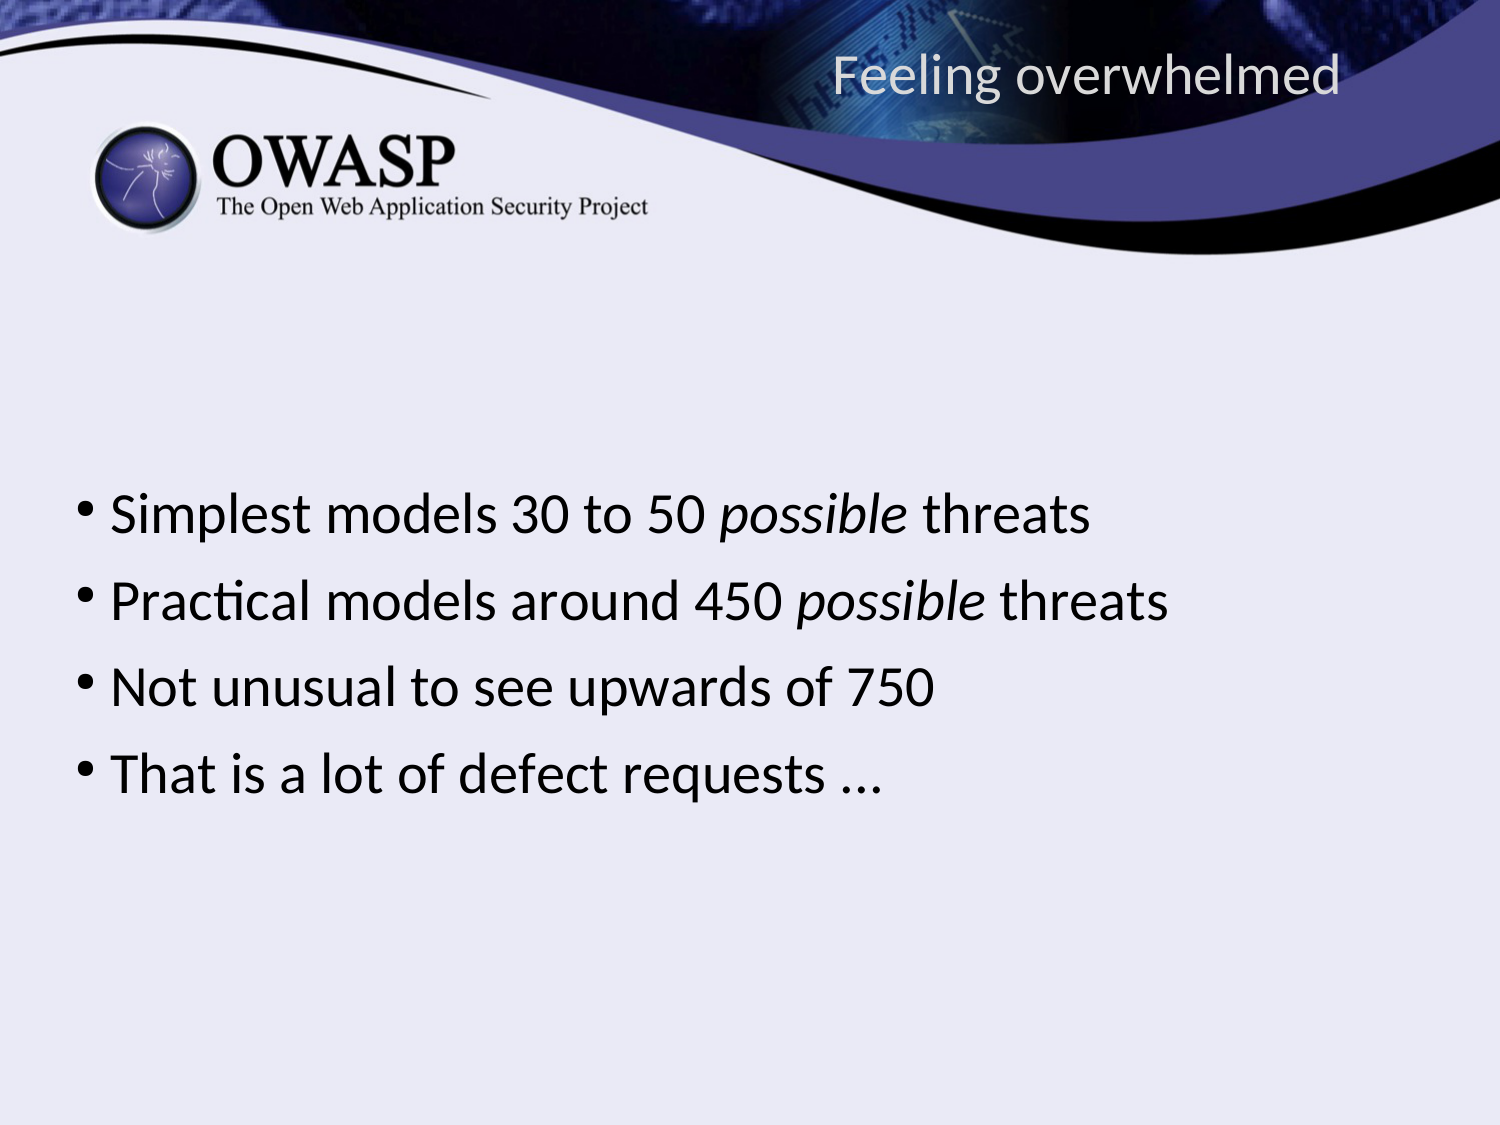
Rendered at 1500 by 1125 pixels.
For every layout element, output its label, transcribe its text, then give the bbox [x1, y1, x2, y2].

subtitle Simplest models 30 to 50 possible threats Practical models around 450 possible threats Not unusual to see upwards of 750 That is a lot of defect requests ... [75, 262, 1426, 1018]
picture [0, 0, 1500, 1125]
title Feeling overwhelmed [699, 0, 1476, 149]
